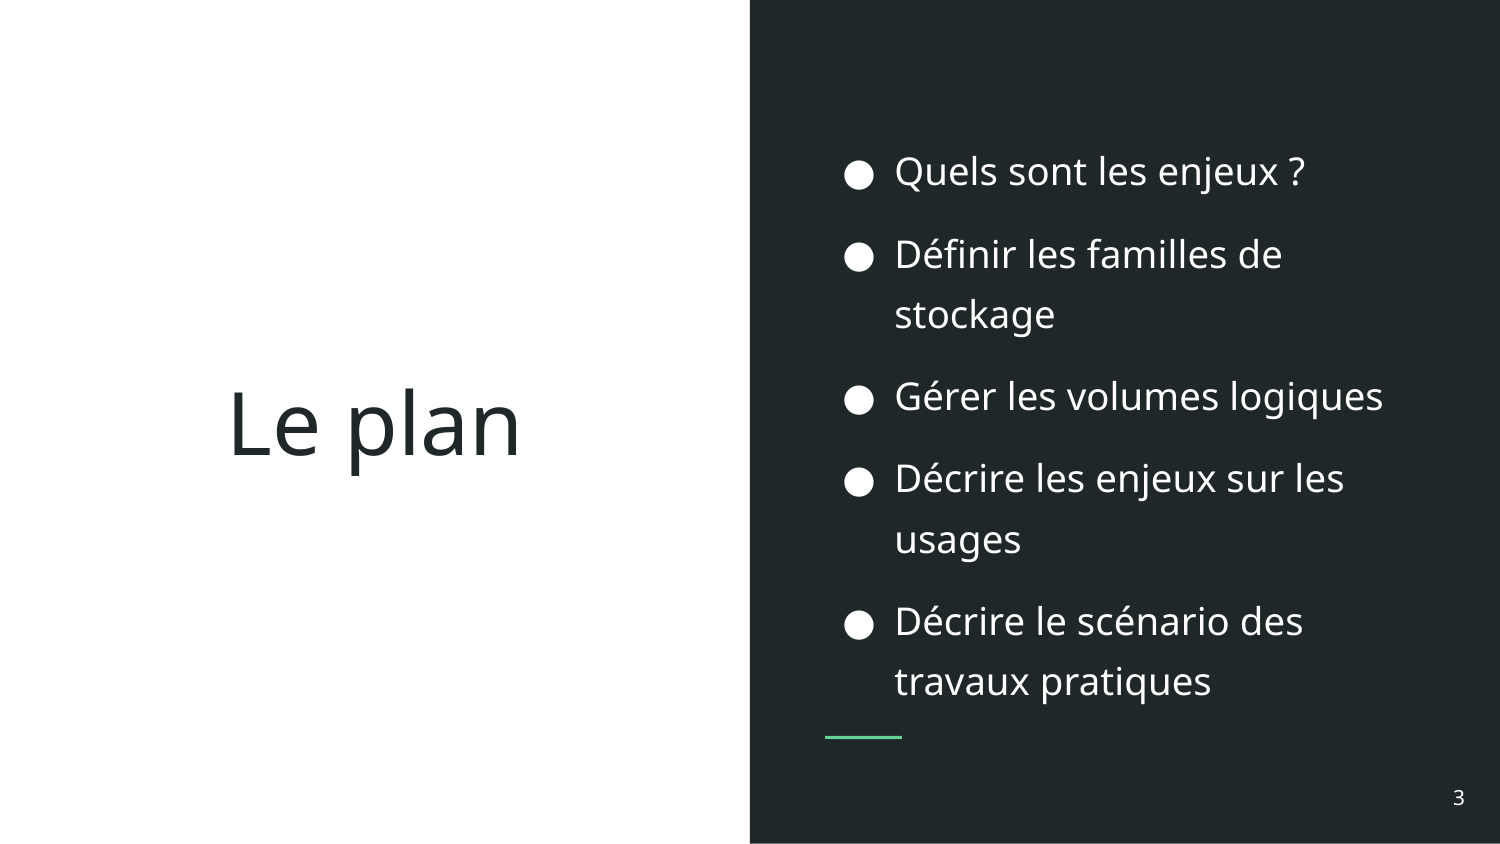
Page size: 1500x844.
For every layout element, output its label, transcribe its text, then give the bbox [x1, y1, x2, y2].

slide_number <numéro> [1389, 764, 1480, 830]
title Le plan [43, 281, 708, 562]
list Quels sont les enjeux ? Définir les familles de stockage Gérer les volumes logiques Décrire les enjeux sur les usages Décrire le scénario des travaux pratiques [810, 118, 1440, 725]
